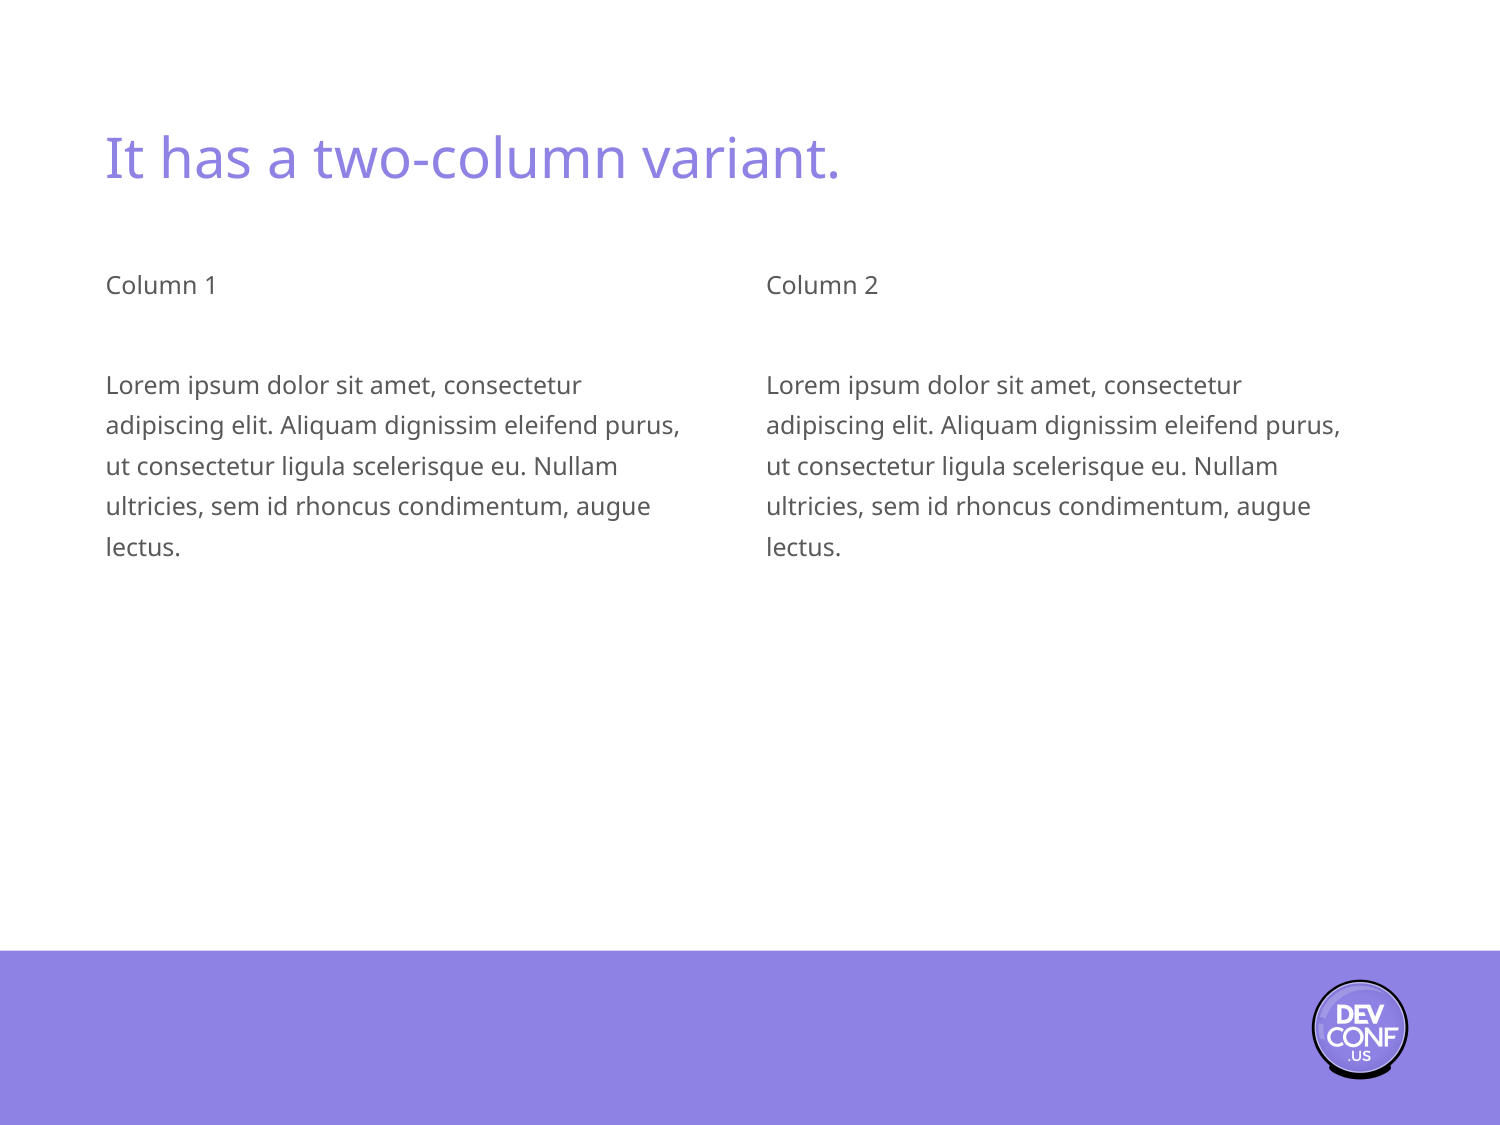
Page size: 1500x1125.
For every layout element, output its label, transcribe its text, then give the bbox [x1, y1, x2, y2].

subtitle Column 1 [105, 261, 683, 320]
list Lorem ipsum dolor sit amet, consectetur adipiscing elit. Aliquam dignissim eleifend purus, ut consectetur ligula scelerisque eu. Nullam ultricies, sem id rhoncus condimentum, augue lectus. [105, 358, 683, 937]
subtitle Column 2 [766, 261, 1343, 320]
title It has a two-column variant. [105, 93, 1343, 219]
list Lorem ipsum dolor sit amet, consectetur adipiscing elit. Aliquam dignissim eleifend purus, ut consectetur ligula scelerisque eu. Nullam ultricies, sem id rhoncus condimentum, augue lectus. [766, 358, 1343, 937]
picture [1305, 974, 1415, 1084]
